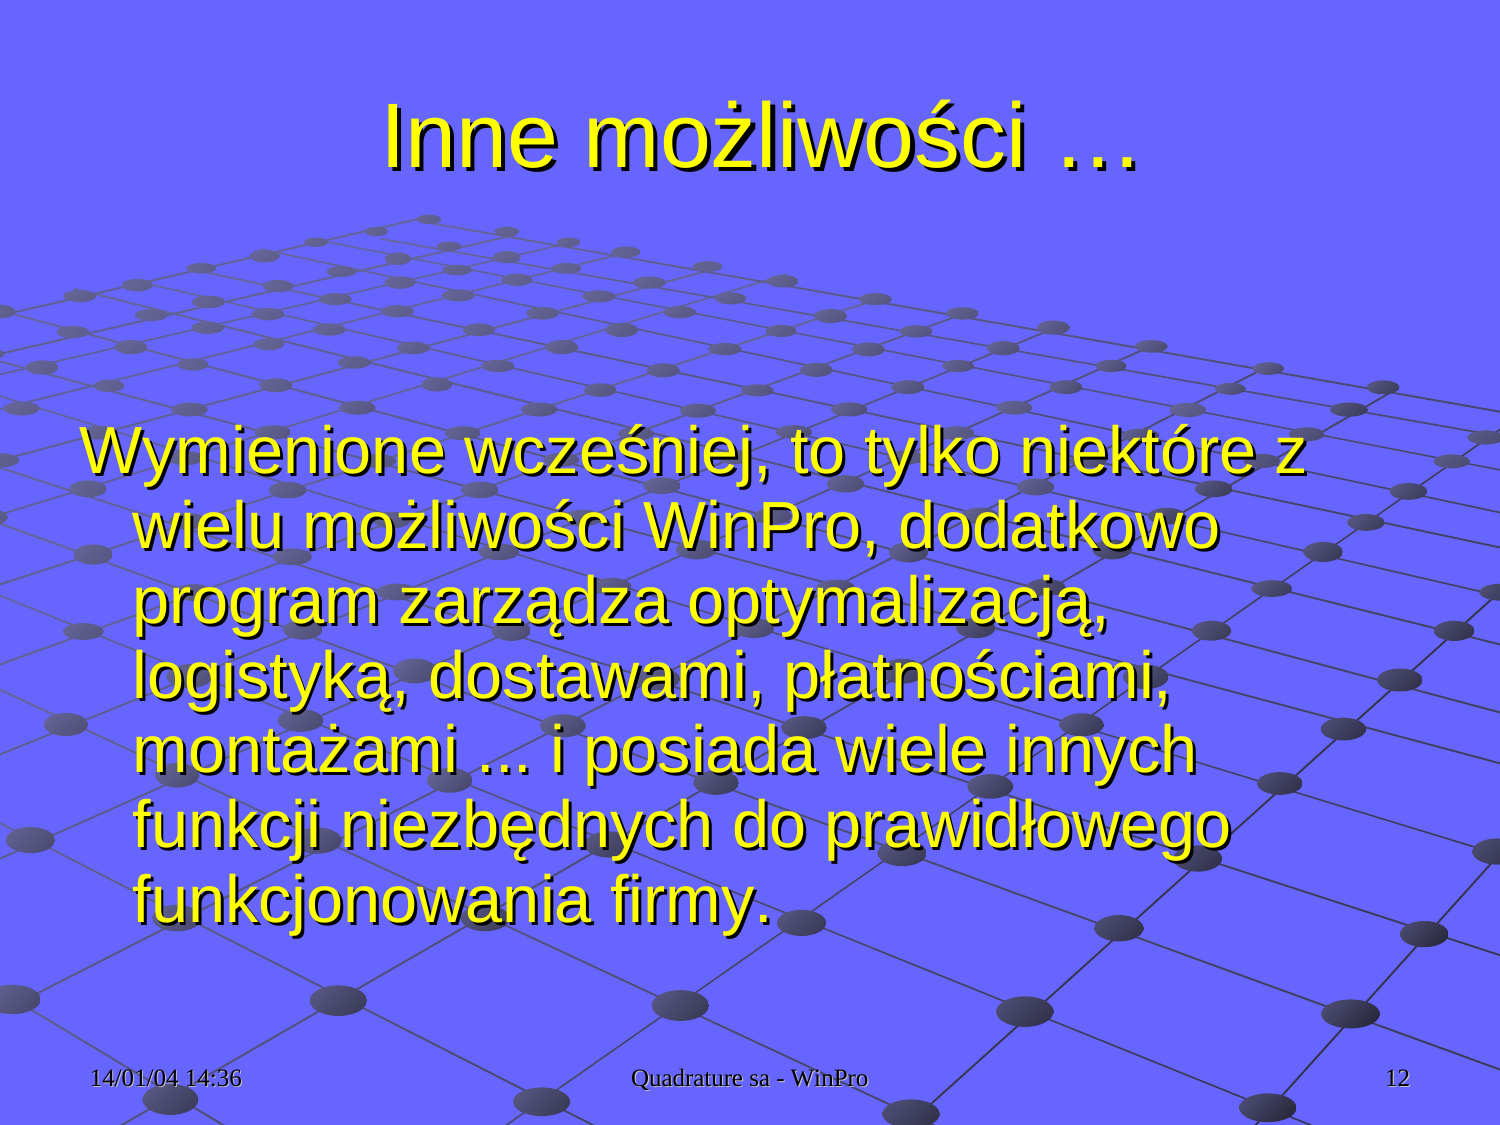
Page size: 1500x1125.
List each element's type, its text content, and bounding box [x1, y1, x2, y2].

title Inne możliwości … [75, 45, 1426, 233]
list Wymienione wcześniej, to tylko niektóre z wielu możliwości WinPro, dodatkowo program zarządza optymalizacją, logistyką, dostawami, płatnościami, montażami ... i posiada wiele innych funkcji niezbędnych do prawidłowego funkcjonowania firmy. [64, 314, 1415, 1083]
